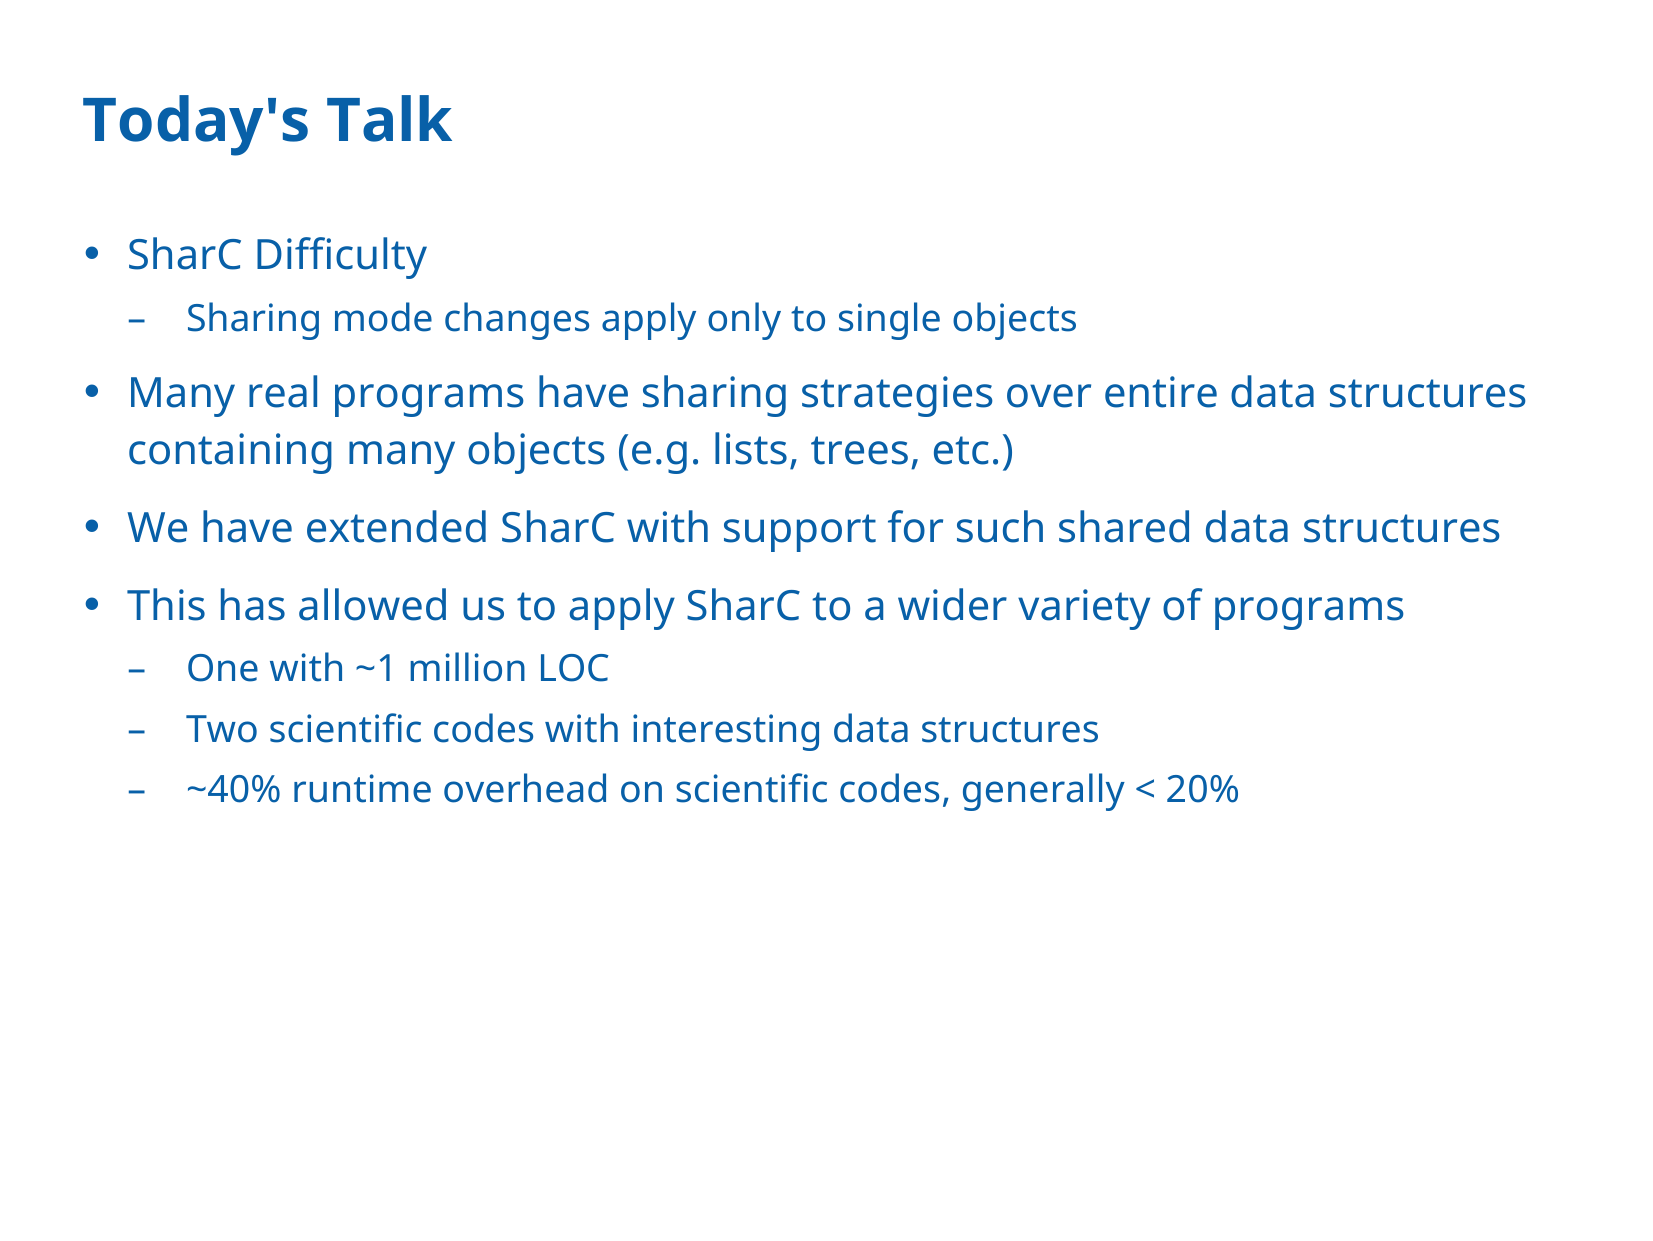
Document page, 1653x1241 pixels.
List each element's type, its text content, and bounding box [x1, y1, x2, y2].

title Today's Talk [82, 49, 1571, 188]
list SharC Difficulty Sharing mode changes apply only to single objects Many real programs have sharing strategies over entire data structures containing many objects (e.g. lists, trees, etc.) We have extended SharC with support for such shared data structures This has allowed us to apply SharC to a wider variety of programs One with ~1 million LOC Two scientific codes with interesting data structures ~40% runtime overhead on scientific codes, generally < 20% [82, 225, 1571, 1110]
